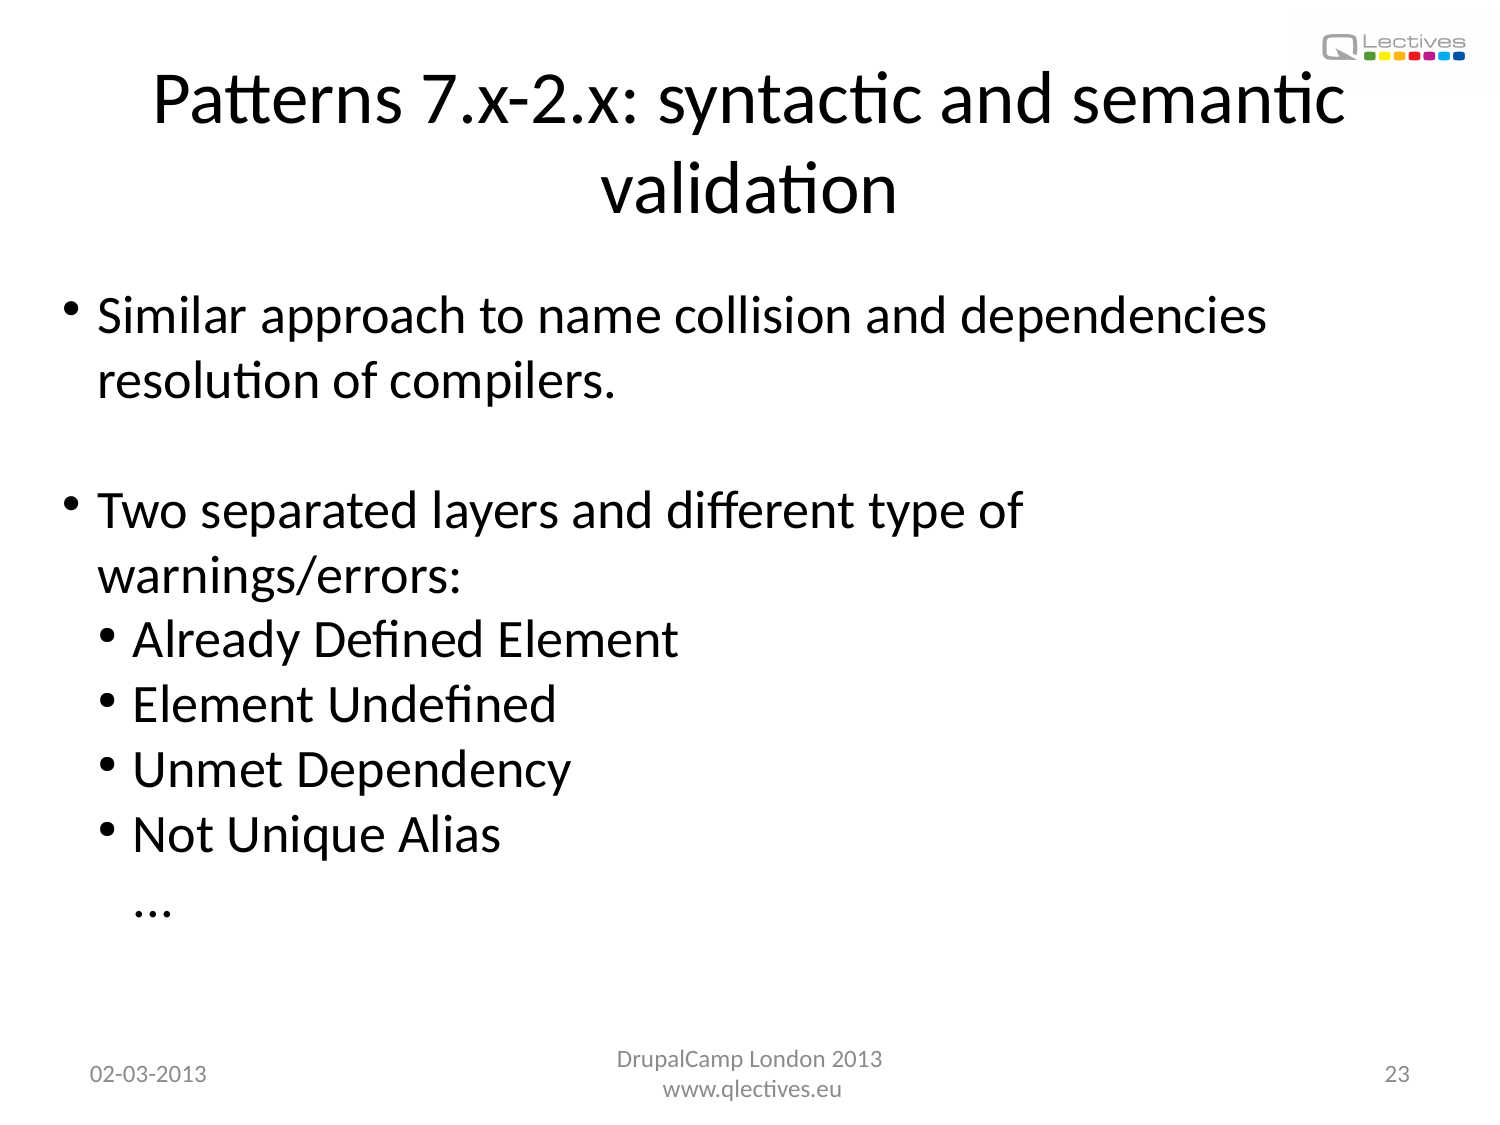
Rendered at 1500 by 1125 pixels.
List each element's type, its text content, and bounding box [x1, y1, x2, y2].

text_box DrupalCamp London 2013 www.qlectives.eu [512, 1042, 988, 1103]
picture [1288, 9, 1500, 90]
text_box <number> [1074, 1042, 1425, 1103]
text_box 02-03-2013 [74, 1042, 425, 1103]
text_box Similar approach to name collision and dependencies resolution of compilers. Two separated layers and different type of warnings/errors: Already Defined Element Element Undefined Unmet Dependency Not Unique Alias ... [47, 271, 1410, 1014]
text_box Patterns 7.x-2.x: syntactic and semantic validation [75, 45, 1425, 233]
